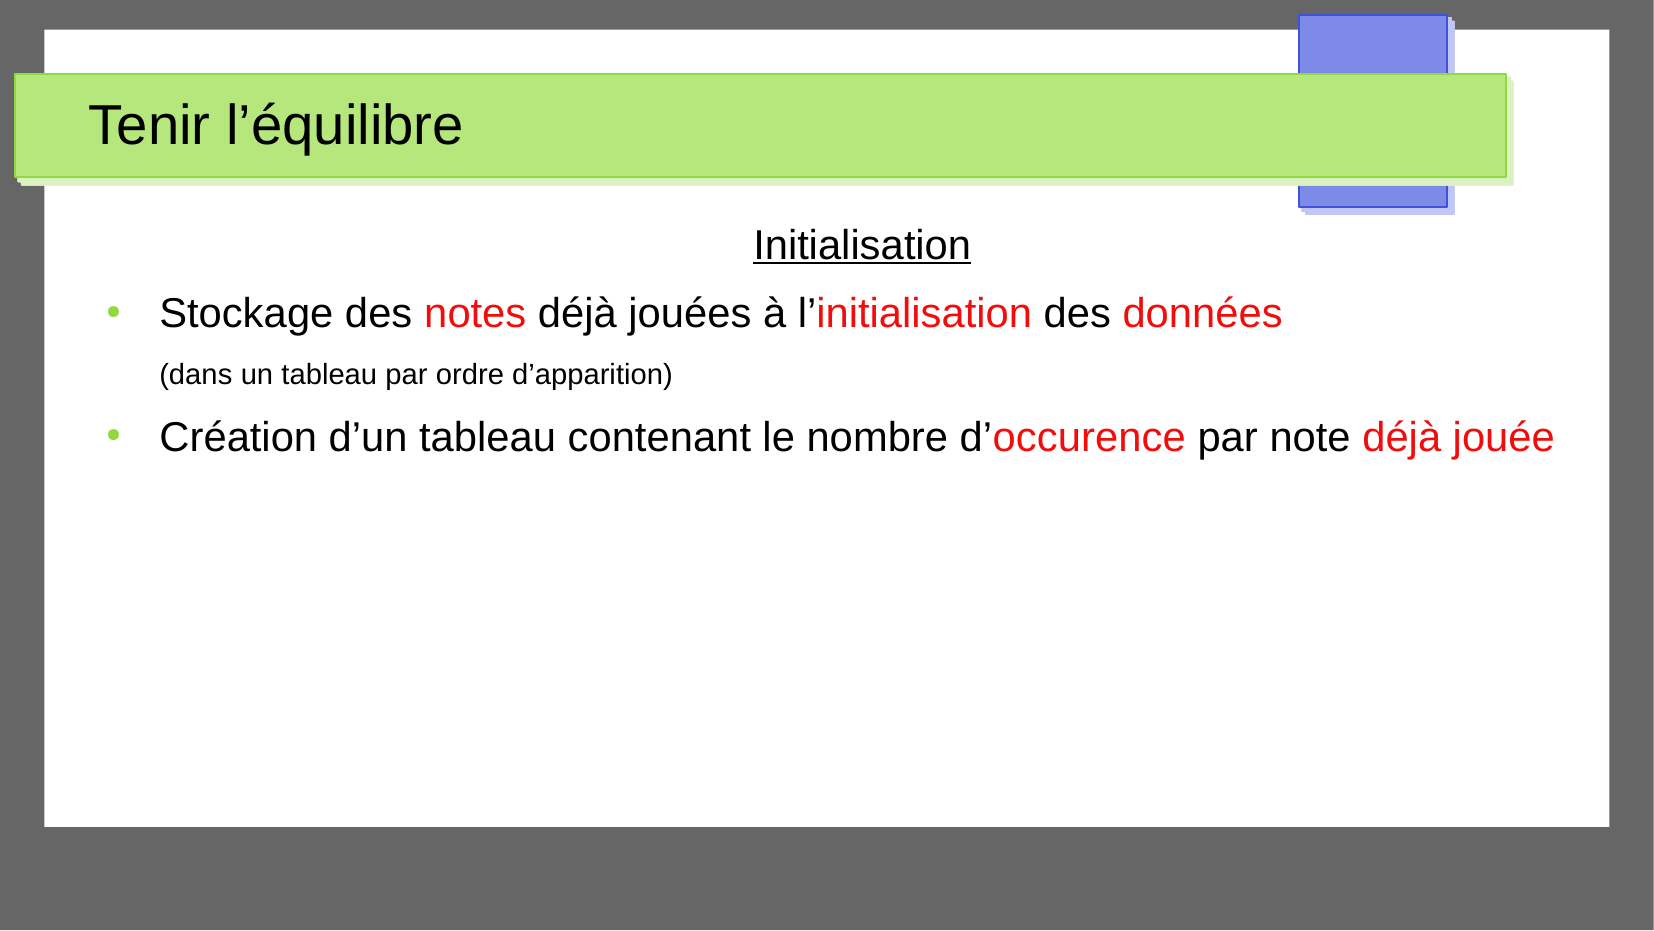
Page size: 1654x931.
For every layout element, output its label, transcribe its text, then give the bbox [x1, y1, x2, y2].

list Initialisation Stockage des notes déjà jouées à l’initialisation des données (dans un tableau par ordre d’apparition) Création d’un tableau contenant le nombre d’occurence par note déjà jouée [88, 221, 1565, 813]
title Tenir l’équilibre [88, 73, 1506, 178]
